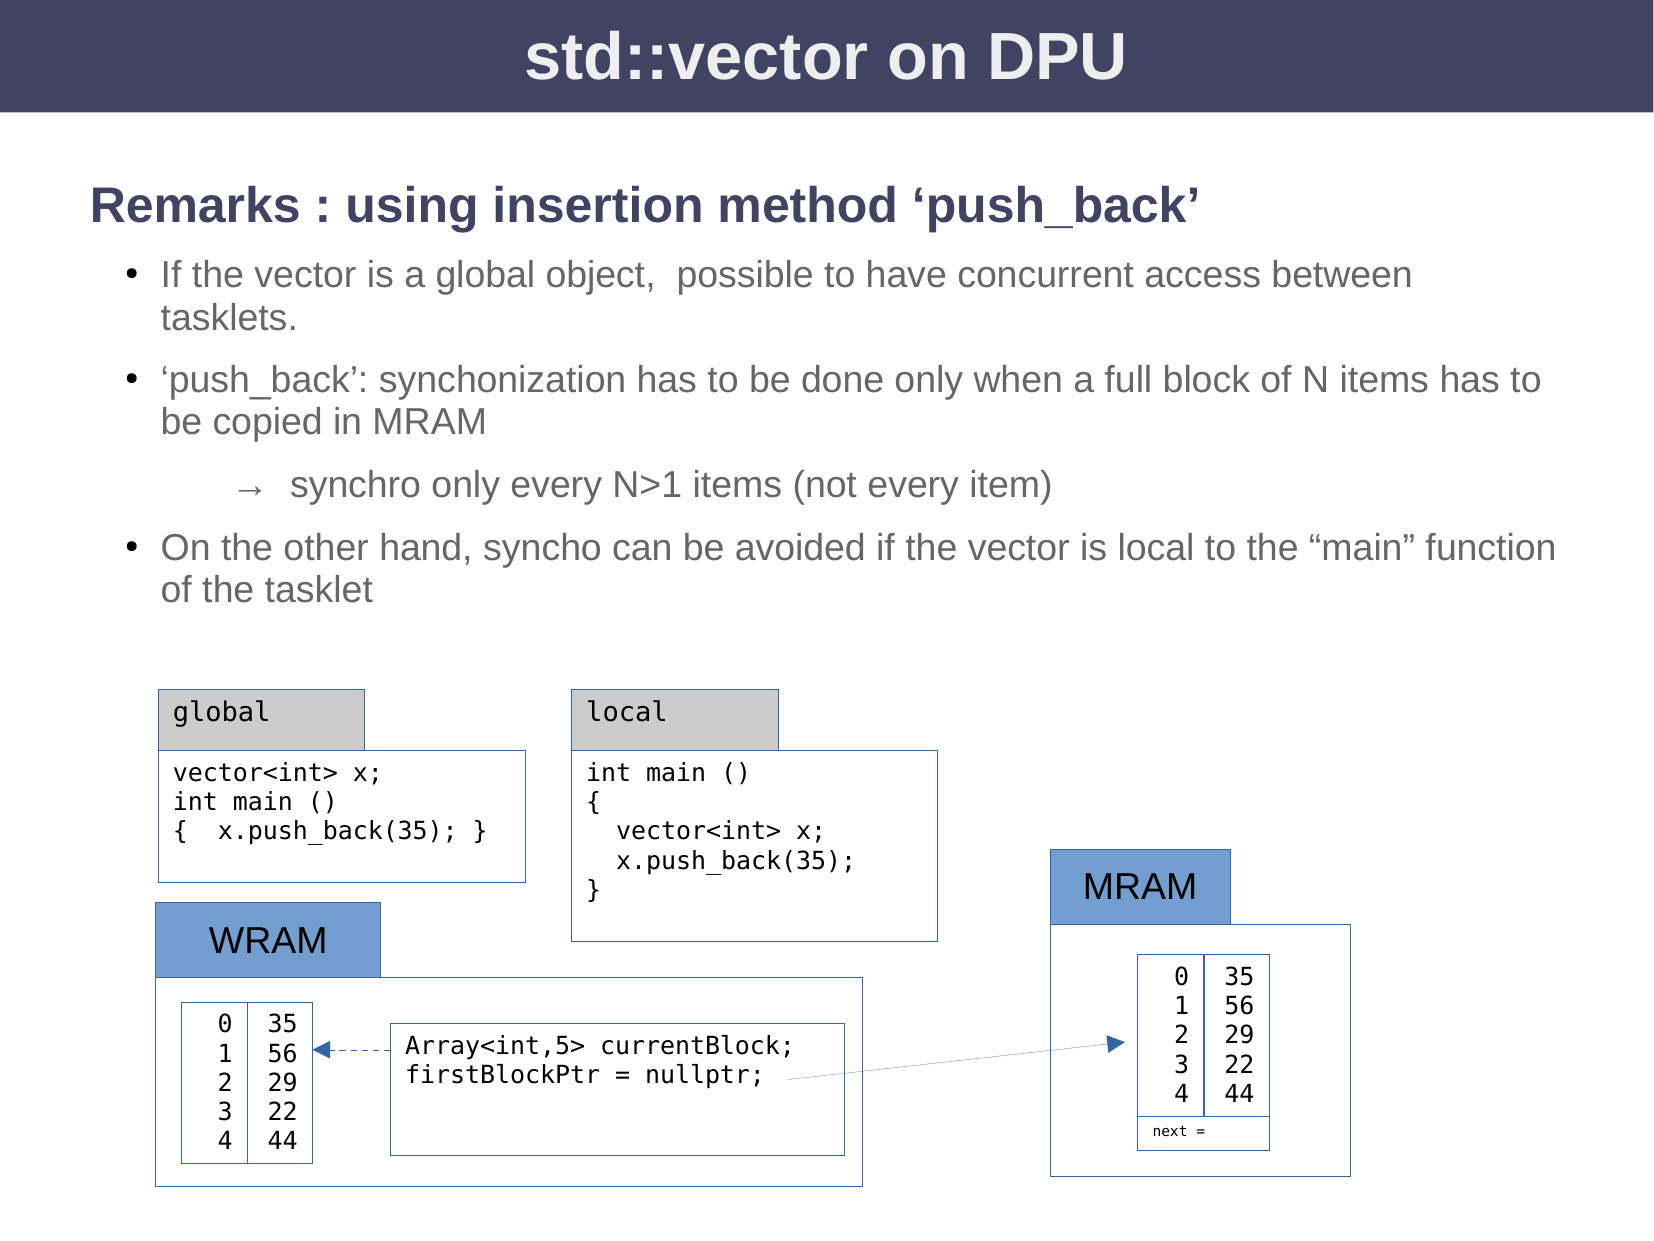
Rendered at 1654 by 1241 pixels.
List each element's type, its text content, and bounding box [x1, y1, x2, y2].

text_box WRAM [155, 902, 381, 978]
text_box std::vector on DPU [0, 0, 1654, 113]
text_box 0 1 2 3 4 [181, 1002, 247, 1164]
text_box int main () { vector<int> x; x.push_back(35); } [571, 750, 938, 942]
text_box Array<int,5> currentBlock; firstBlockPtr = nullptr; [390, 1023, 845, 1156]
text_box global [158, 689, 365, 751]
text_box 35 56 29 22 44 [1204, 954, 1270, 1116]
text_box MRAM [1050, 849, 1231, 925]
text_box Remarks : using insertion method ‘push_back’ If the vector is a global object, possible to have concurrent access between tasklets. ‘push_back’: synchonization has to be done only when a full block of N items has to be copied in MRAM → synchro only every N>1 items (not every item) On the other hand, syncho can be avoided if the vector is local to the “main” function of the tasklet [75, 170, 1576, 735]
text_box local [571, 689, 779, 751]
text_box next = [1137, 1116, 1270, 1151]
text_box vector<int> x; int main () { x.push_back(35); } [158, 750, 526, 883]
text_box 35 56 29 22 44 [247, 1002, 313, 1164]
text_box 0 1 2 3 4 [1137, 954, 1204, 1116]
